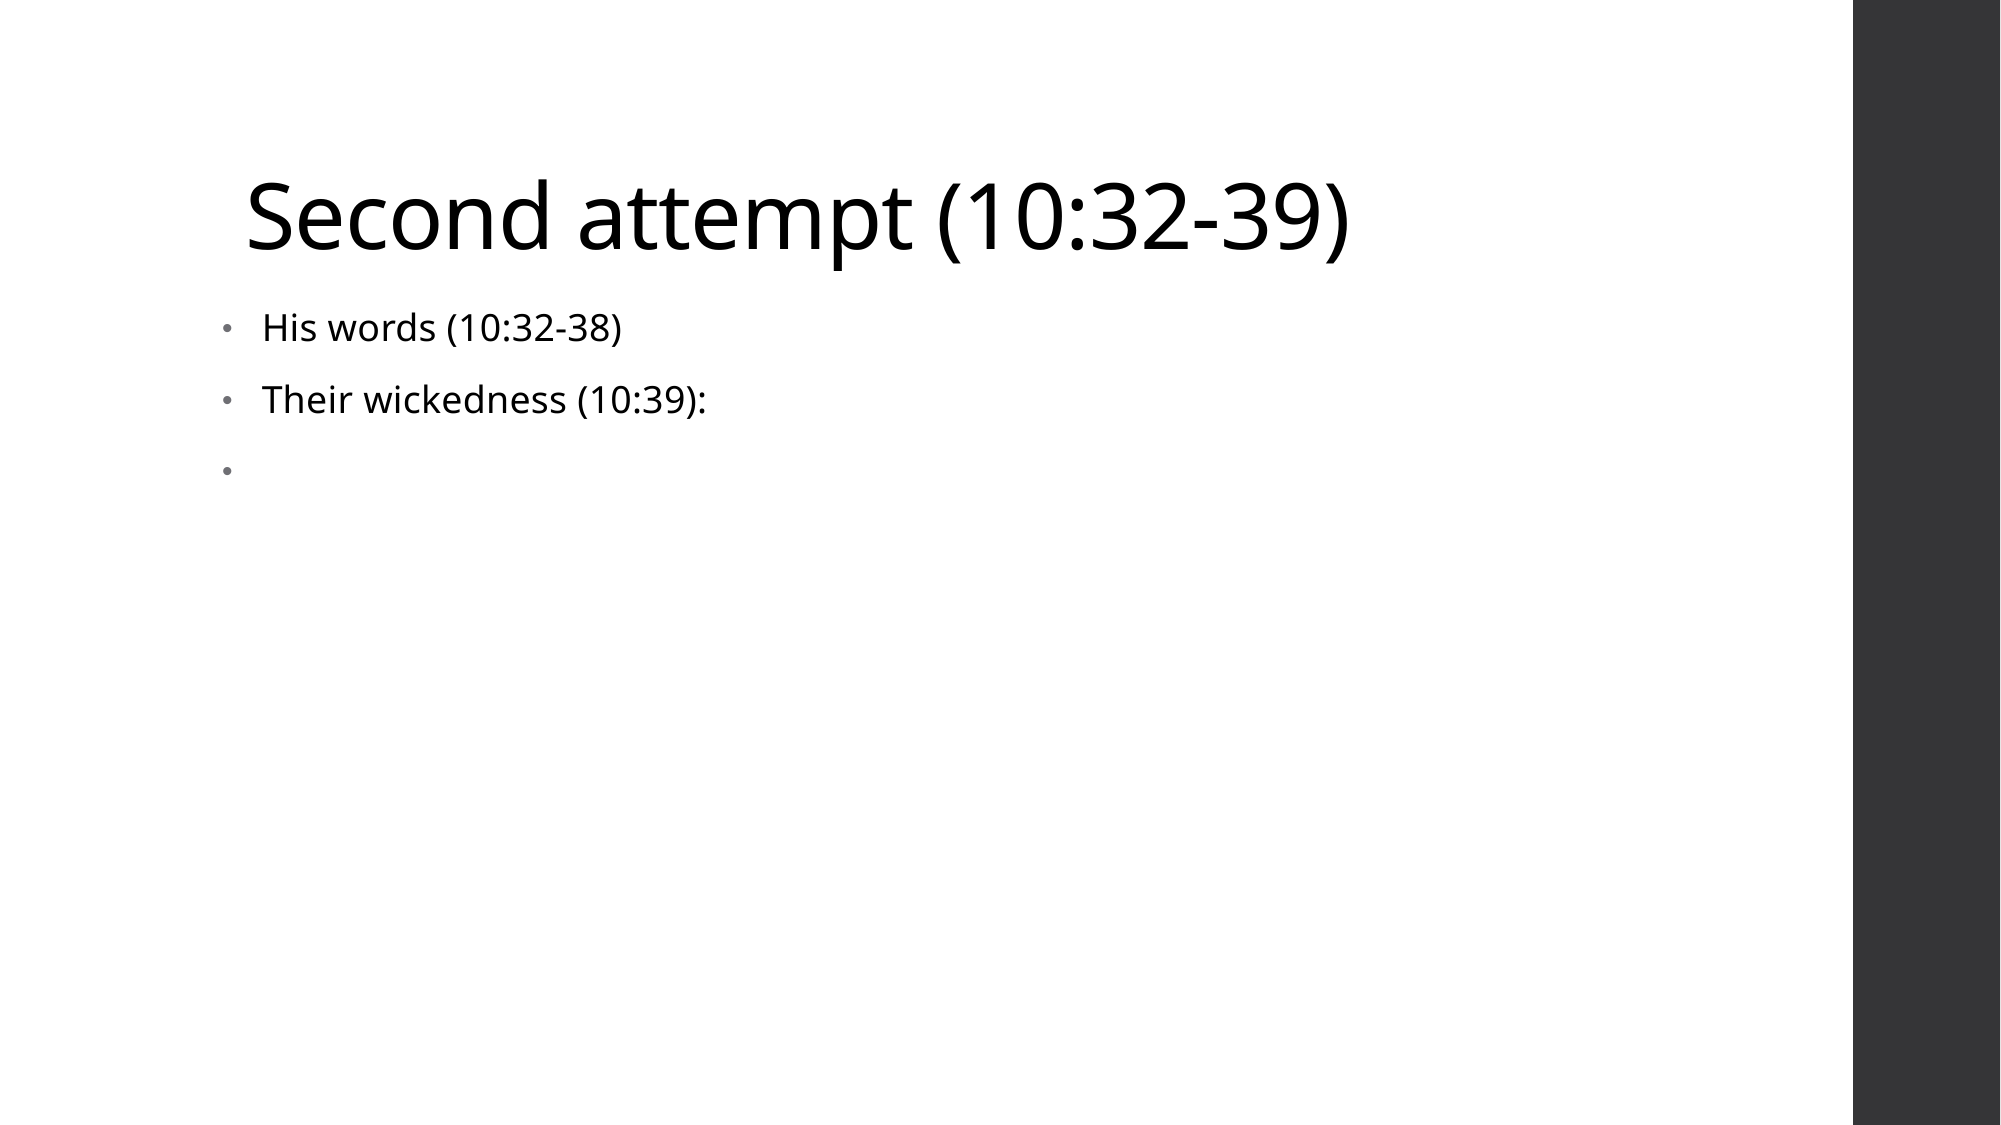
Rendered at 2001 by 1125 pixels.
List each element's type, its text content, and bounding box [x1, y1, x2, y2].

list His words (10:32-38) Their wickedness (10:39): [206, 299, 1617, 1014]
title Second attempt (10:32-39) [206, 60, 1797, 278]
